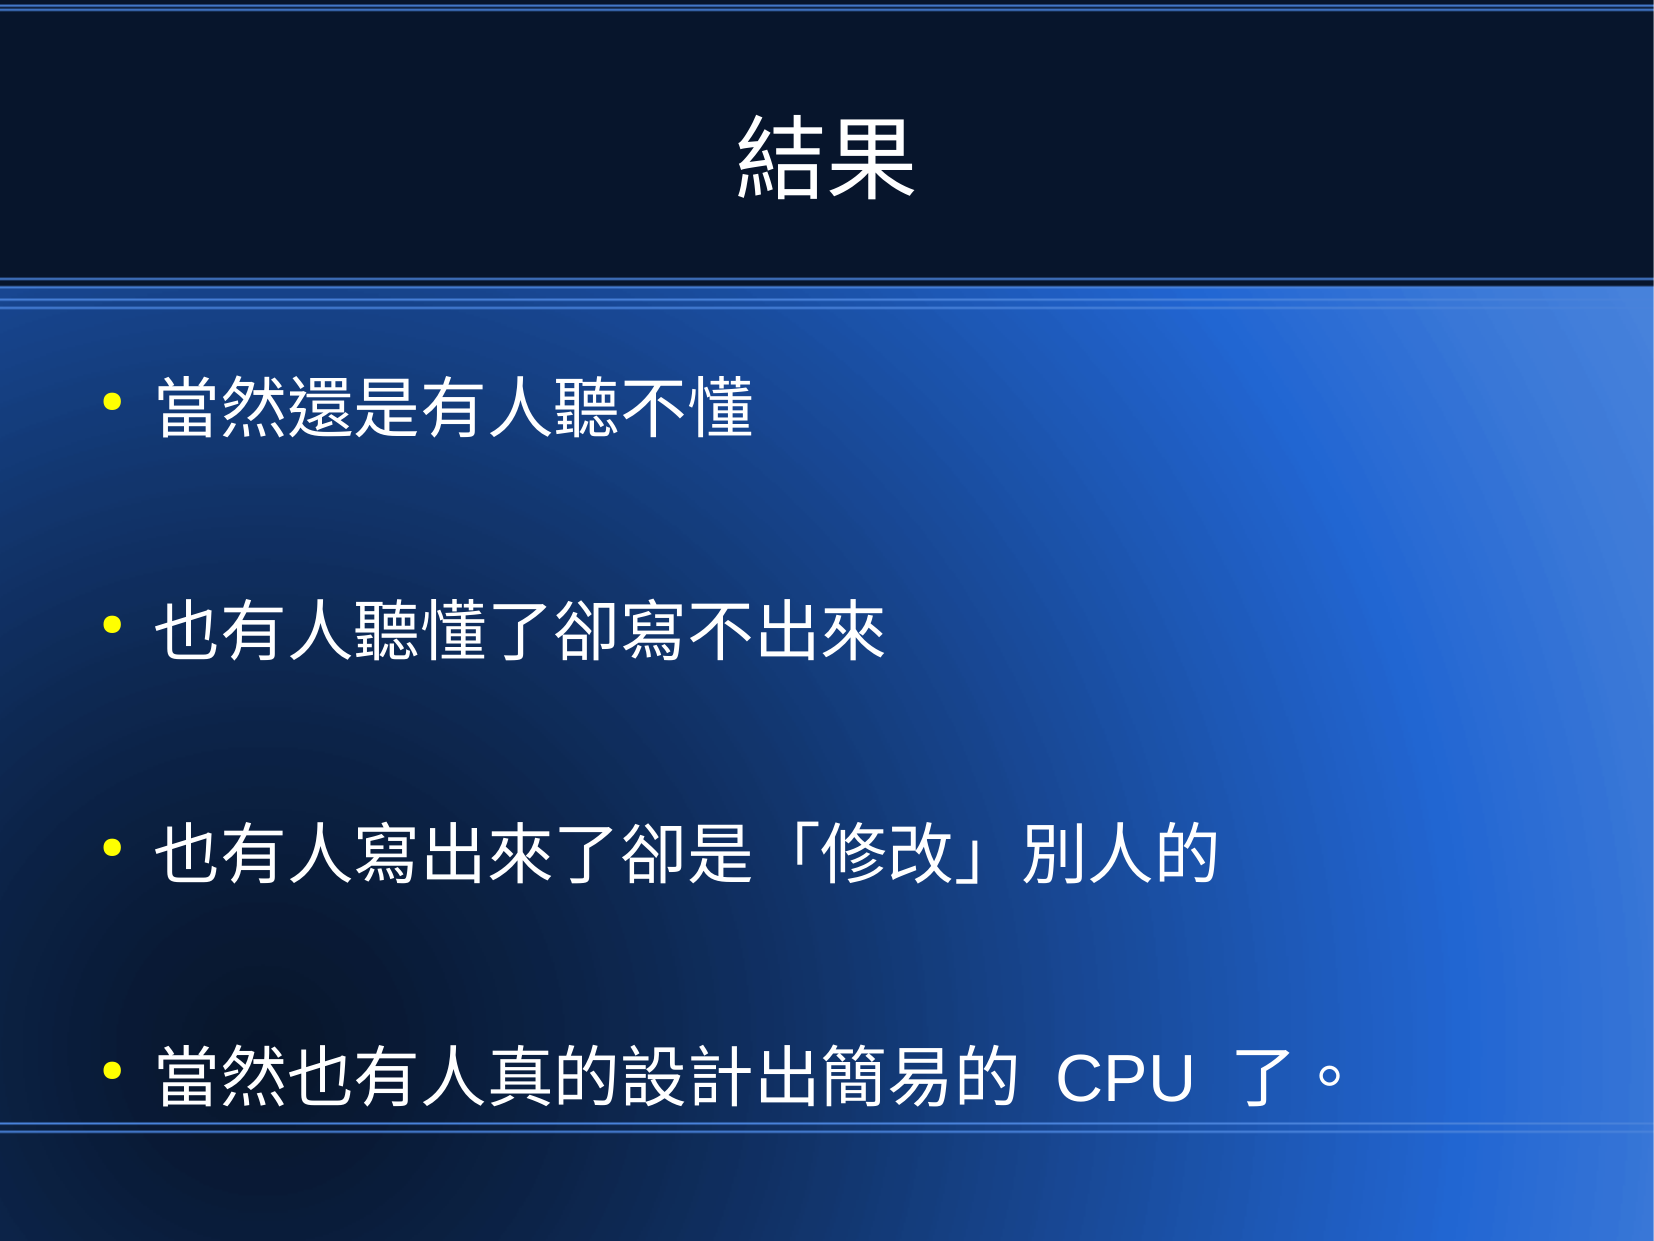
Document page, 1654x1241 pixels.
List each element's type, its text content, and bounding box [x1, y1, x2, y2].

picture [0, 0, 1654, 1241]
title 結果 [82, 49, 1571, 257]
list 當然還是有人聽不懂 也有人聽懂了卻寫不出來 也有人寫出來了卻是「修改」別人的 當然也有人真的設計出簡易的 CPU 了。 [82, 355, 1571, 1075]
